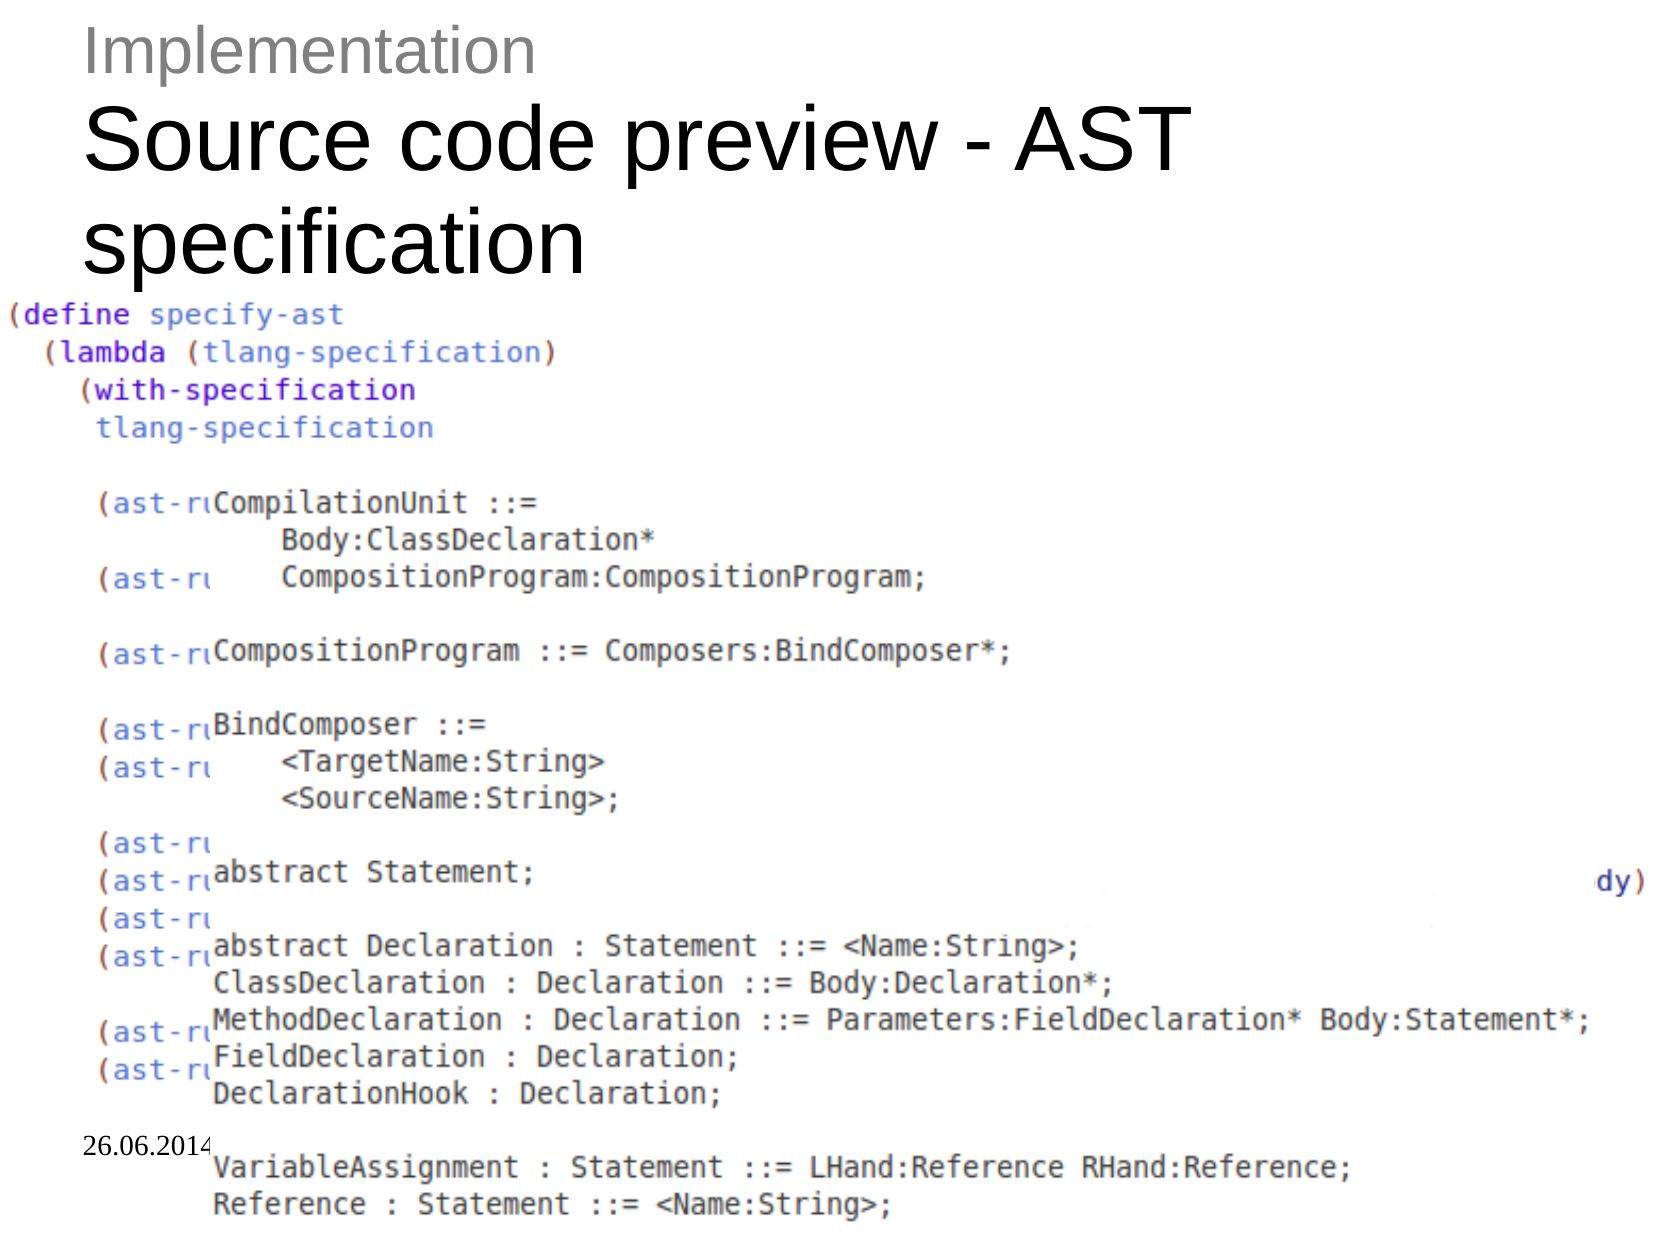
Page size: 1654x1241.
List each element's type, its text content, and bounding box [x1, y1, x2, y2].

title Implementation Source code preview - AST specification [82, 13, 1571, 293]
picture [0, 285, 1654, 1239]
